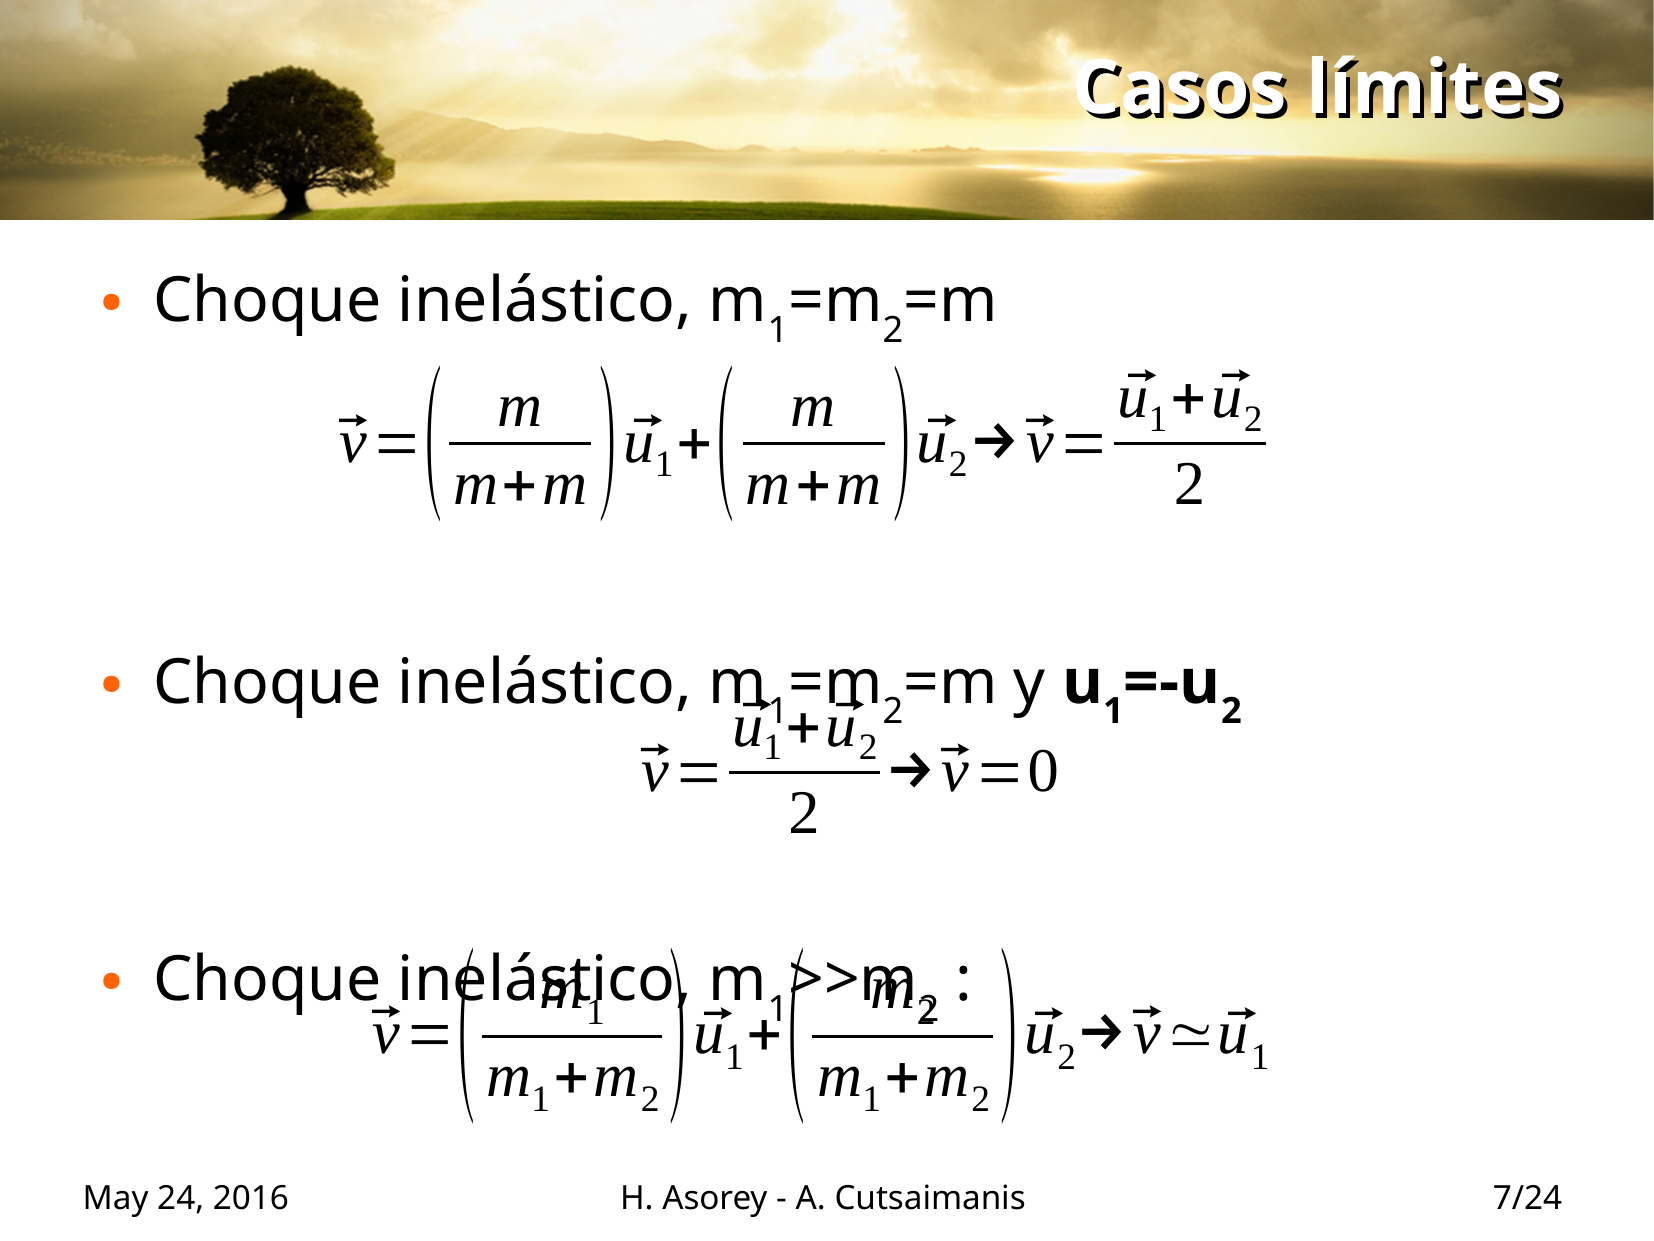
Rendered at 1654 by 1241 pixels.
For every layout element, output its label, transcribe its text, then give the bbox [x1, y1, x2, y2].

chart [362, 945, 1276, 1129]
chart [632, 690, 1066, 847]
list Choque inelástico, m1=m2=m Choque inelástico, m1=m2=m y u1=-u2 Choque inelástico, m1>>m2 : [82, 255, 1571, 1156]
chart [330, 360, 1275, 526]
picture [0, 0, 1654, 220]
title Casos límites [75, 19, 1564, 151]
